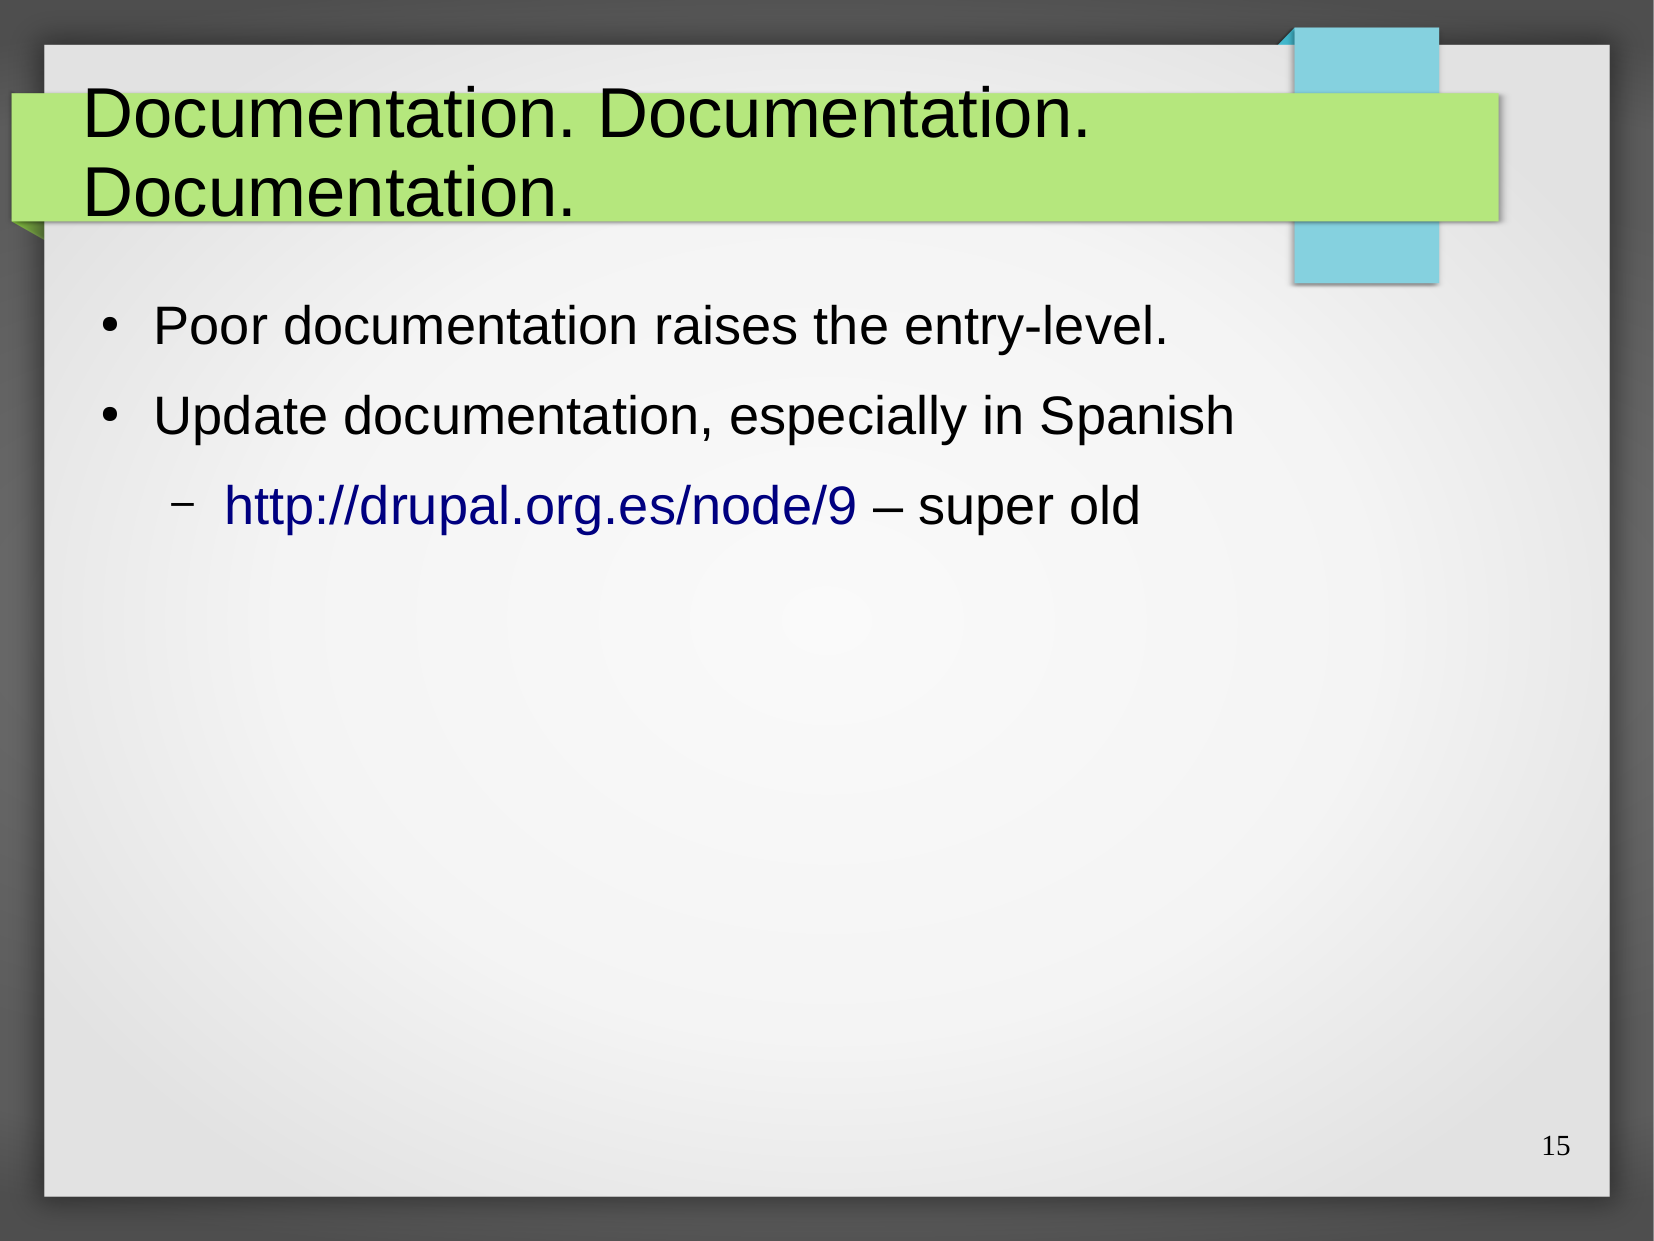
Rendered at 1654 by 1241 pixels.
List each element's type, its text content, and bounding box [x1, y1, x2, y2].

title Documentation. Documentation. Documentation. [82, 49, 1571, 257]
list Poor documentation raises the entry-level. Update documentation, especially in Spanish http://drupal.org.es/node/9 – super old [82, 295, 1571, 1015]
picture [0, 0, 1654, 1241]
